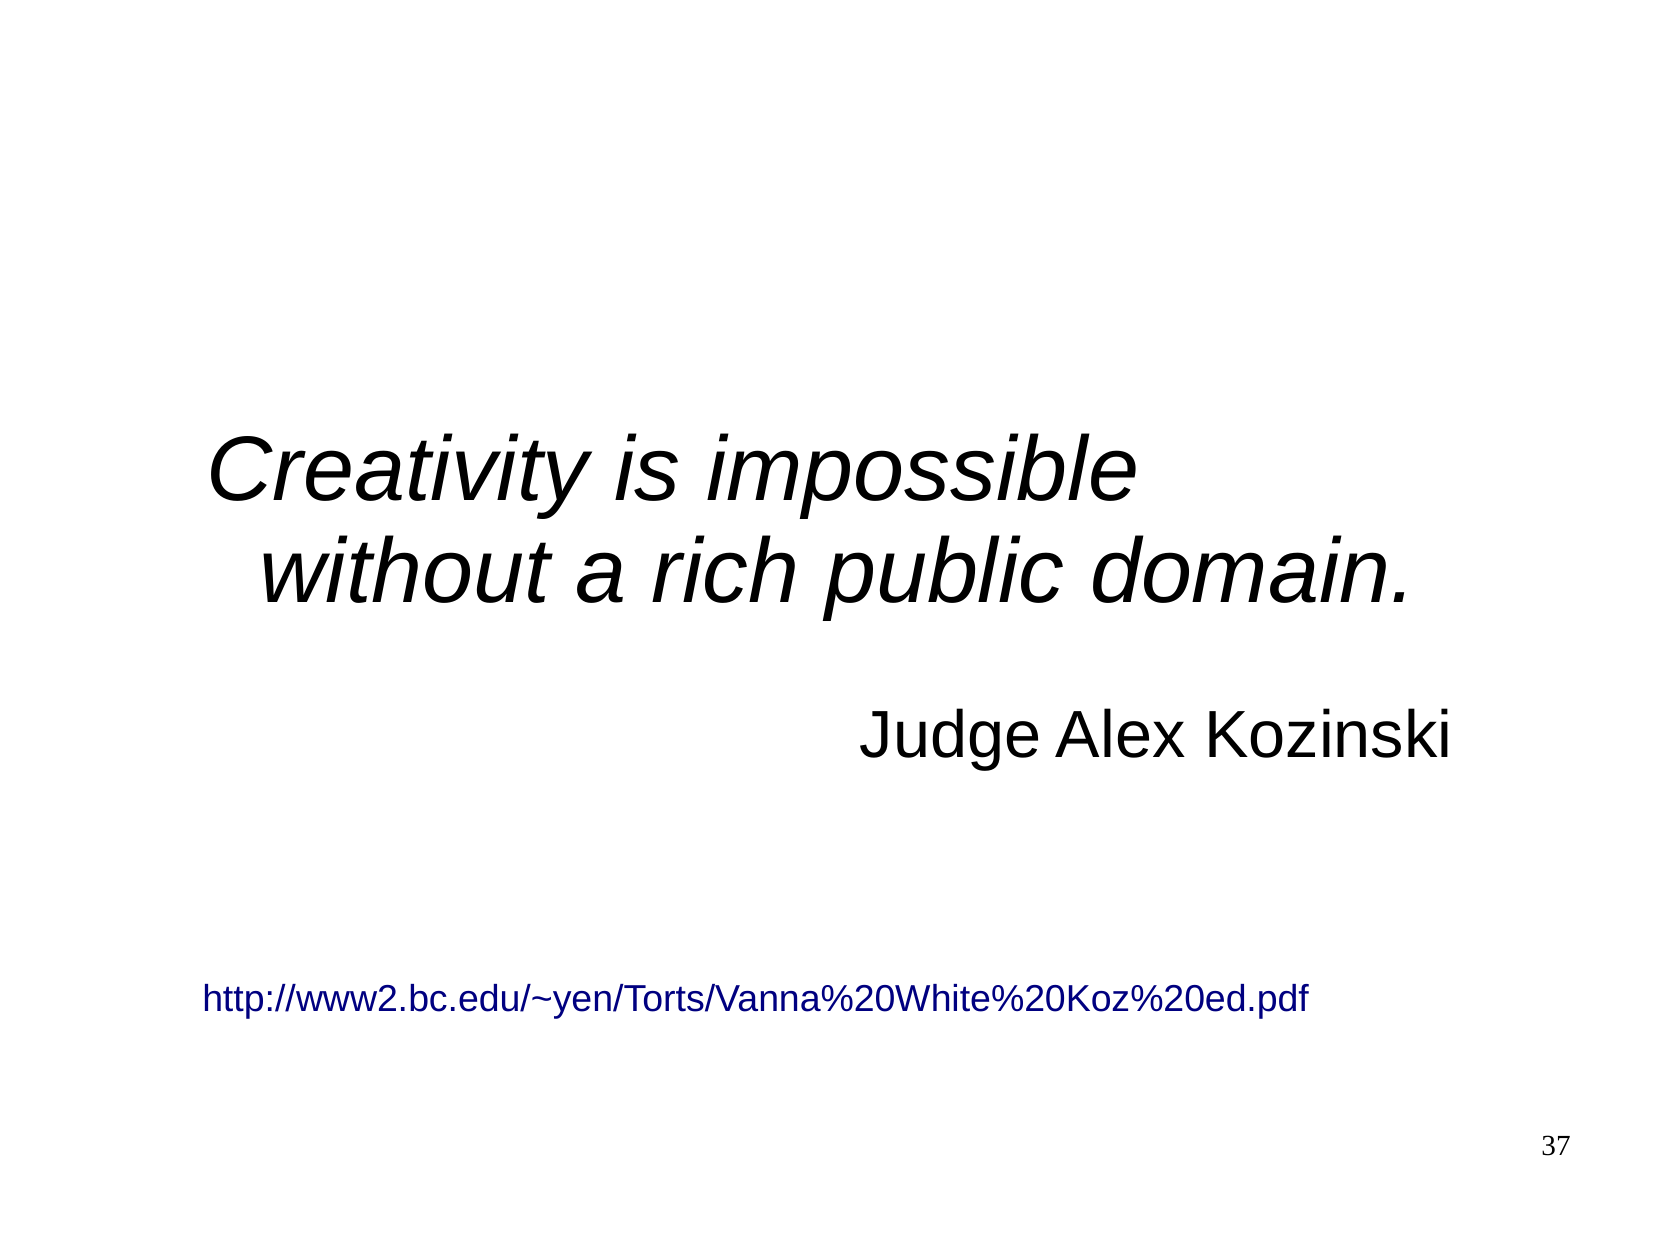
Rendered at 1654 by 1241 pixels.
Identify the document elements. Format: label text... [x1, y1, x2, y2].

list Creativity is impossible without a rich public domain. Judge Alex Kozinski [188, 417, 1457, 799]
text_box http://www2.bc.edu/~yen/Torts/Vanna%20White%20Koz%20ed.pdf [187, 969, 1463, 1027]
